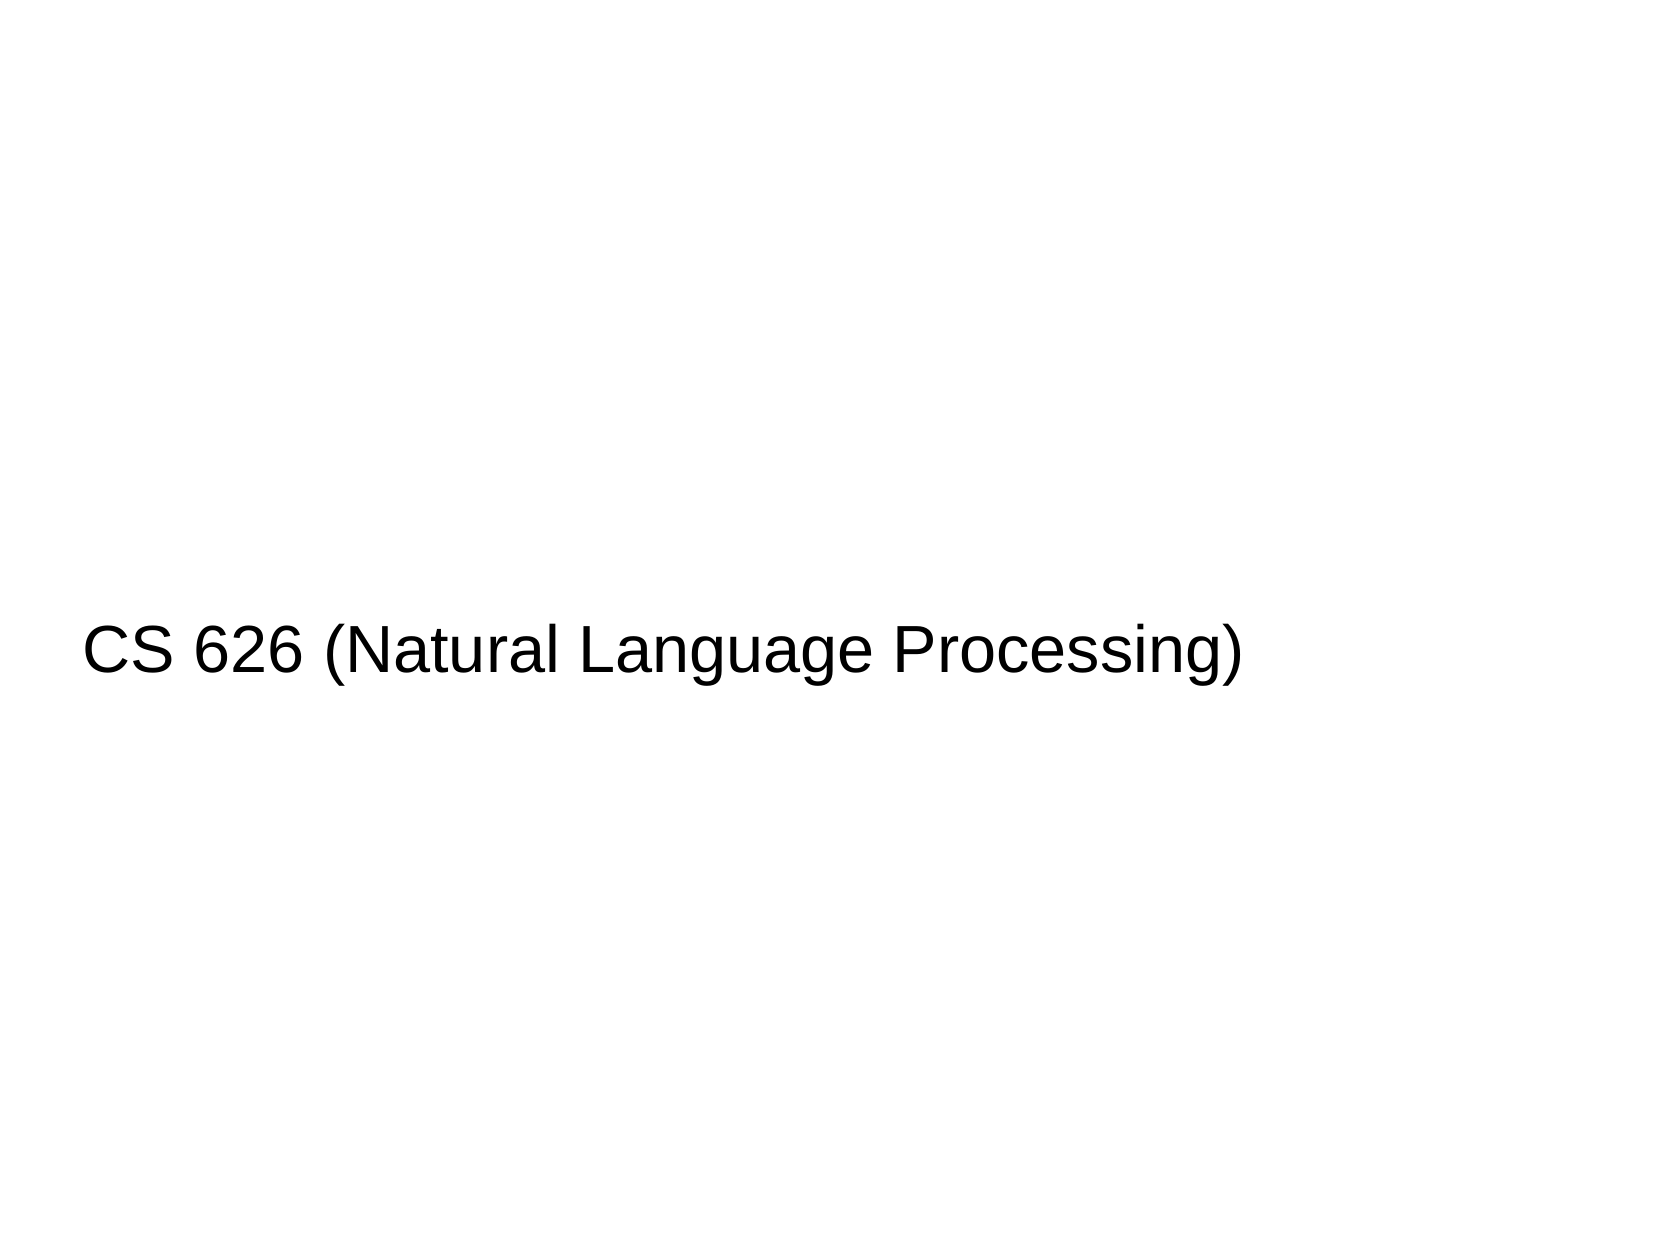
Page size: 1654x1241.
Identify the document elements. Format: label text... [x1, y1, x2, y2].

subtitle CS 626 (Natural Language Processing) [82, 290, 1538, 1010]
